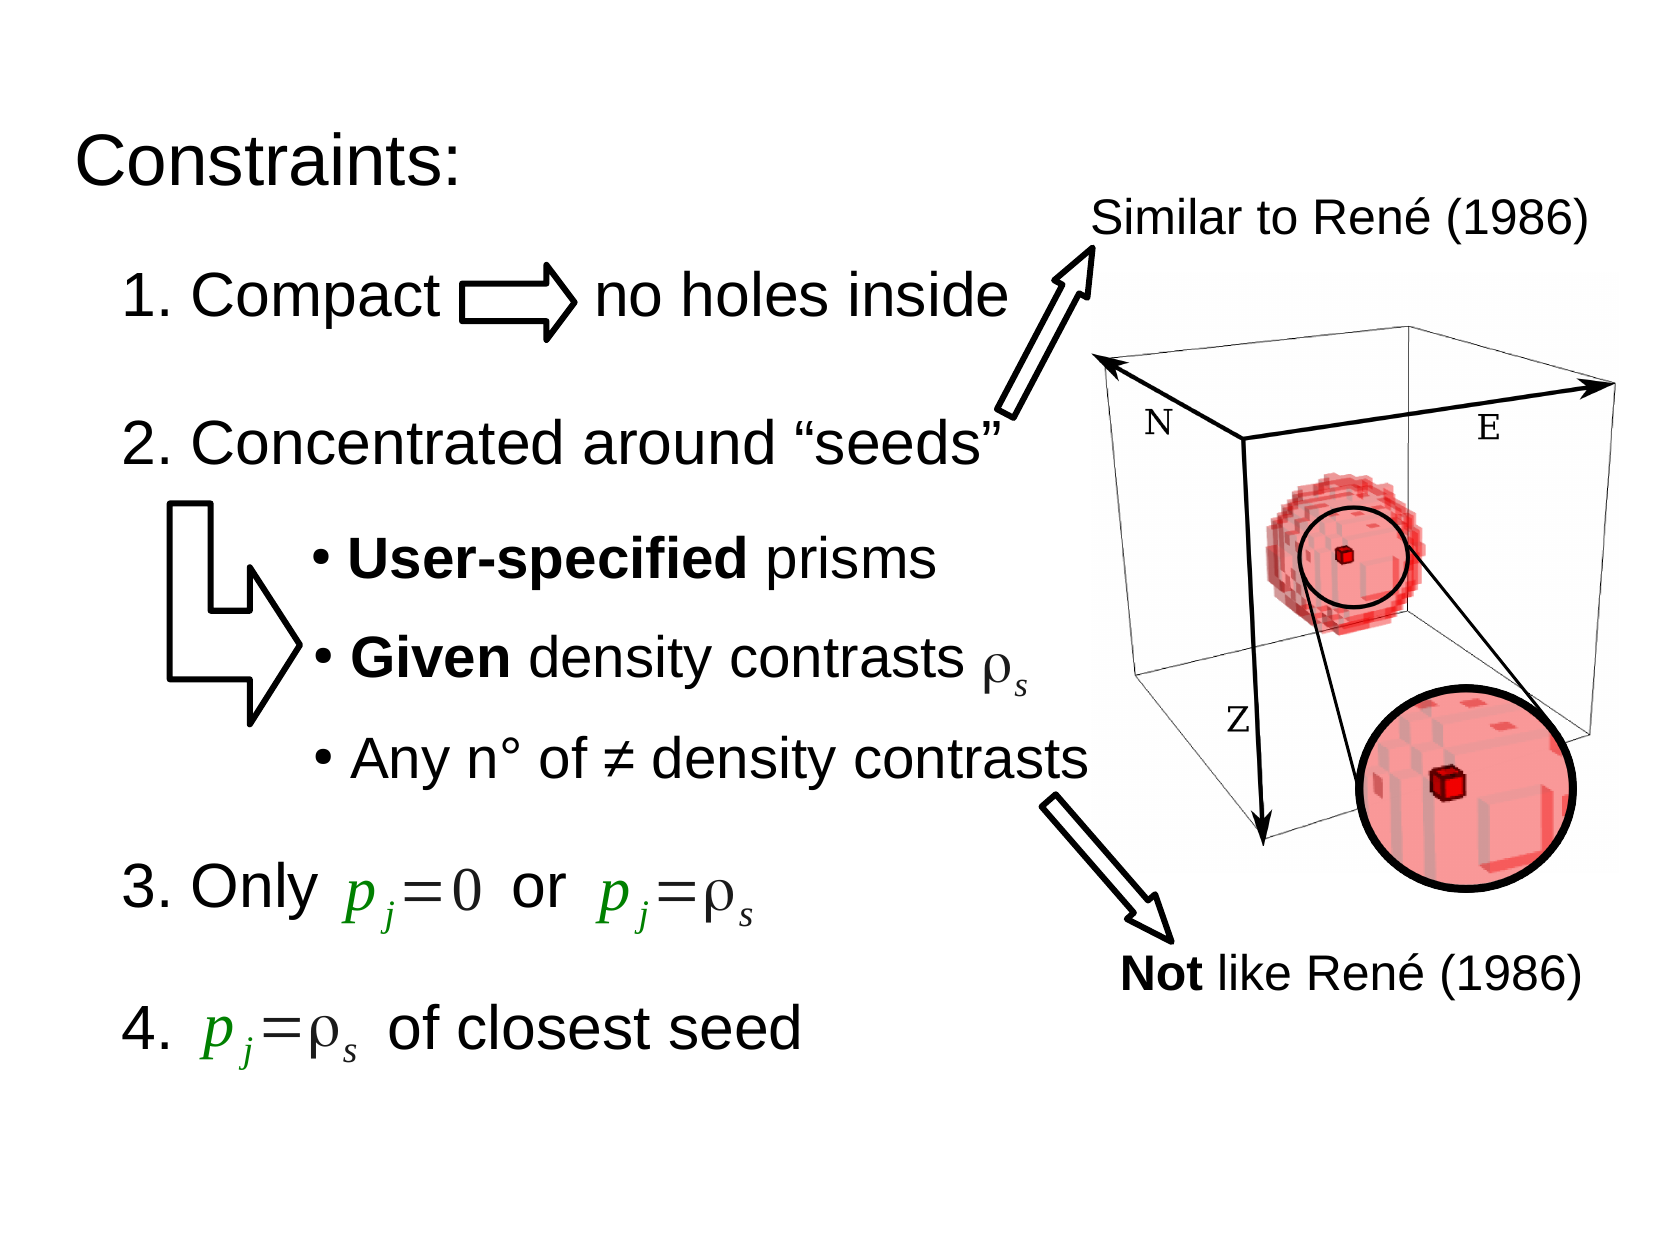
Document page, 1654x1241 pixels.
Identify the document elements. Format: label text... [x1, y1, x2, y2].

chart [975, 628, 1034, 707]
text_box [996, 260, 1092, 418]
text_box of closest seed [372, 985, 838, 1078]
text_box [1041, 794, 1171, 938]
text_box 2. Concentrated around “seeds” [106, 400, 1019, 494]
text_box [462, 264, 575, 340]
chart [585, 852, 759, 937]
text_box [169, 503, 298, 725]
chart [331, 852, 488, 937]
picture [1091, 272, 1619, 893]
text_box no holes inside [579, 253, 1027, 346]
text_box User-specified prisms [295, 518, 952, 609]
chart [189, 988, 364, 1073]
picture [1091, 865, 1098, 873]
text_box 1. Compact [106, 253, 453, 346]
text_box 4. [106, 985, 207, 1078]
text_box 3. Only [106, 843, 353, 937]
text_box Not like René (1986) [1105, 938, 1595, 1018]
text_box Any n° of ≠ density contrasts [298, 718, 1117, 806]
text_box Similar to René (1986) [1075, 182, 1602, 260]
text_box Constraints: [59, 112, 478, 219]
text_box Given density contrasts [298, 617, 982, 708]
text_box or [496, 843, 582, 937]
